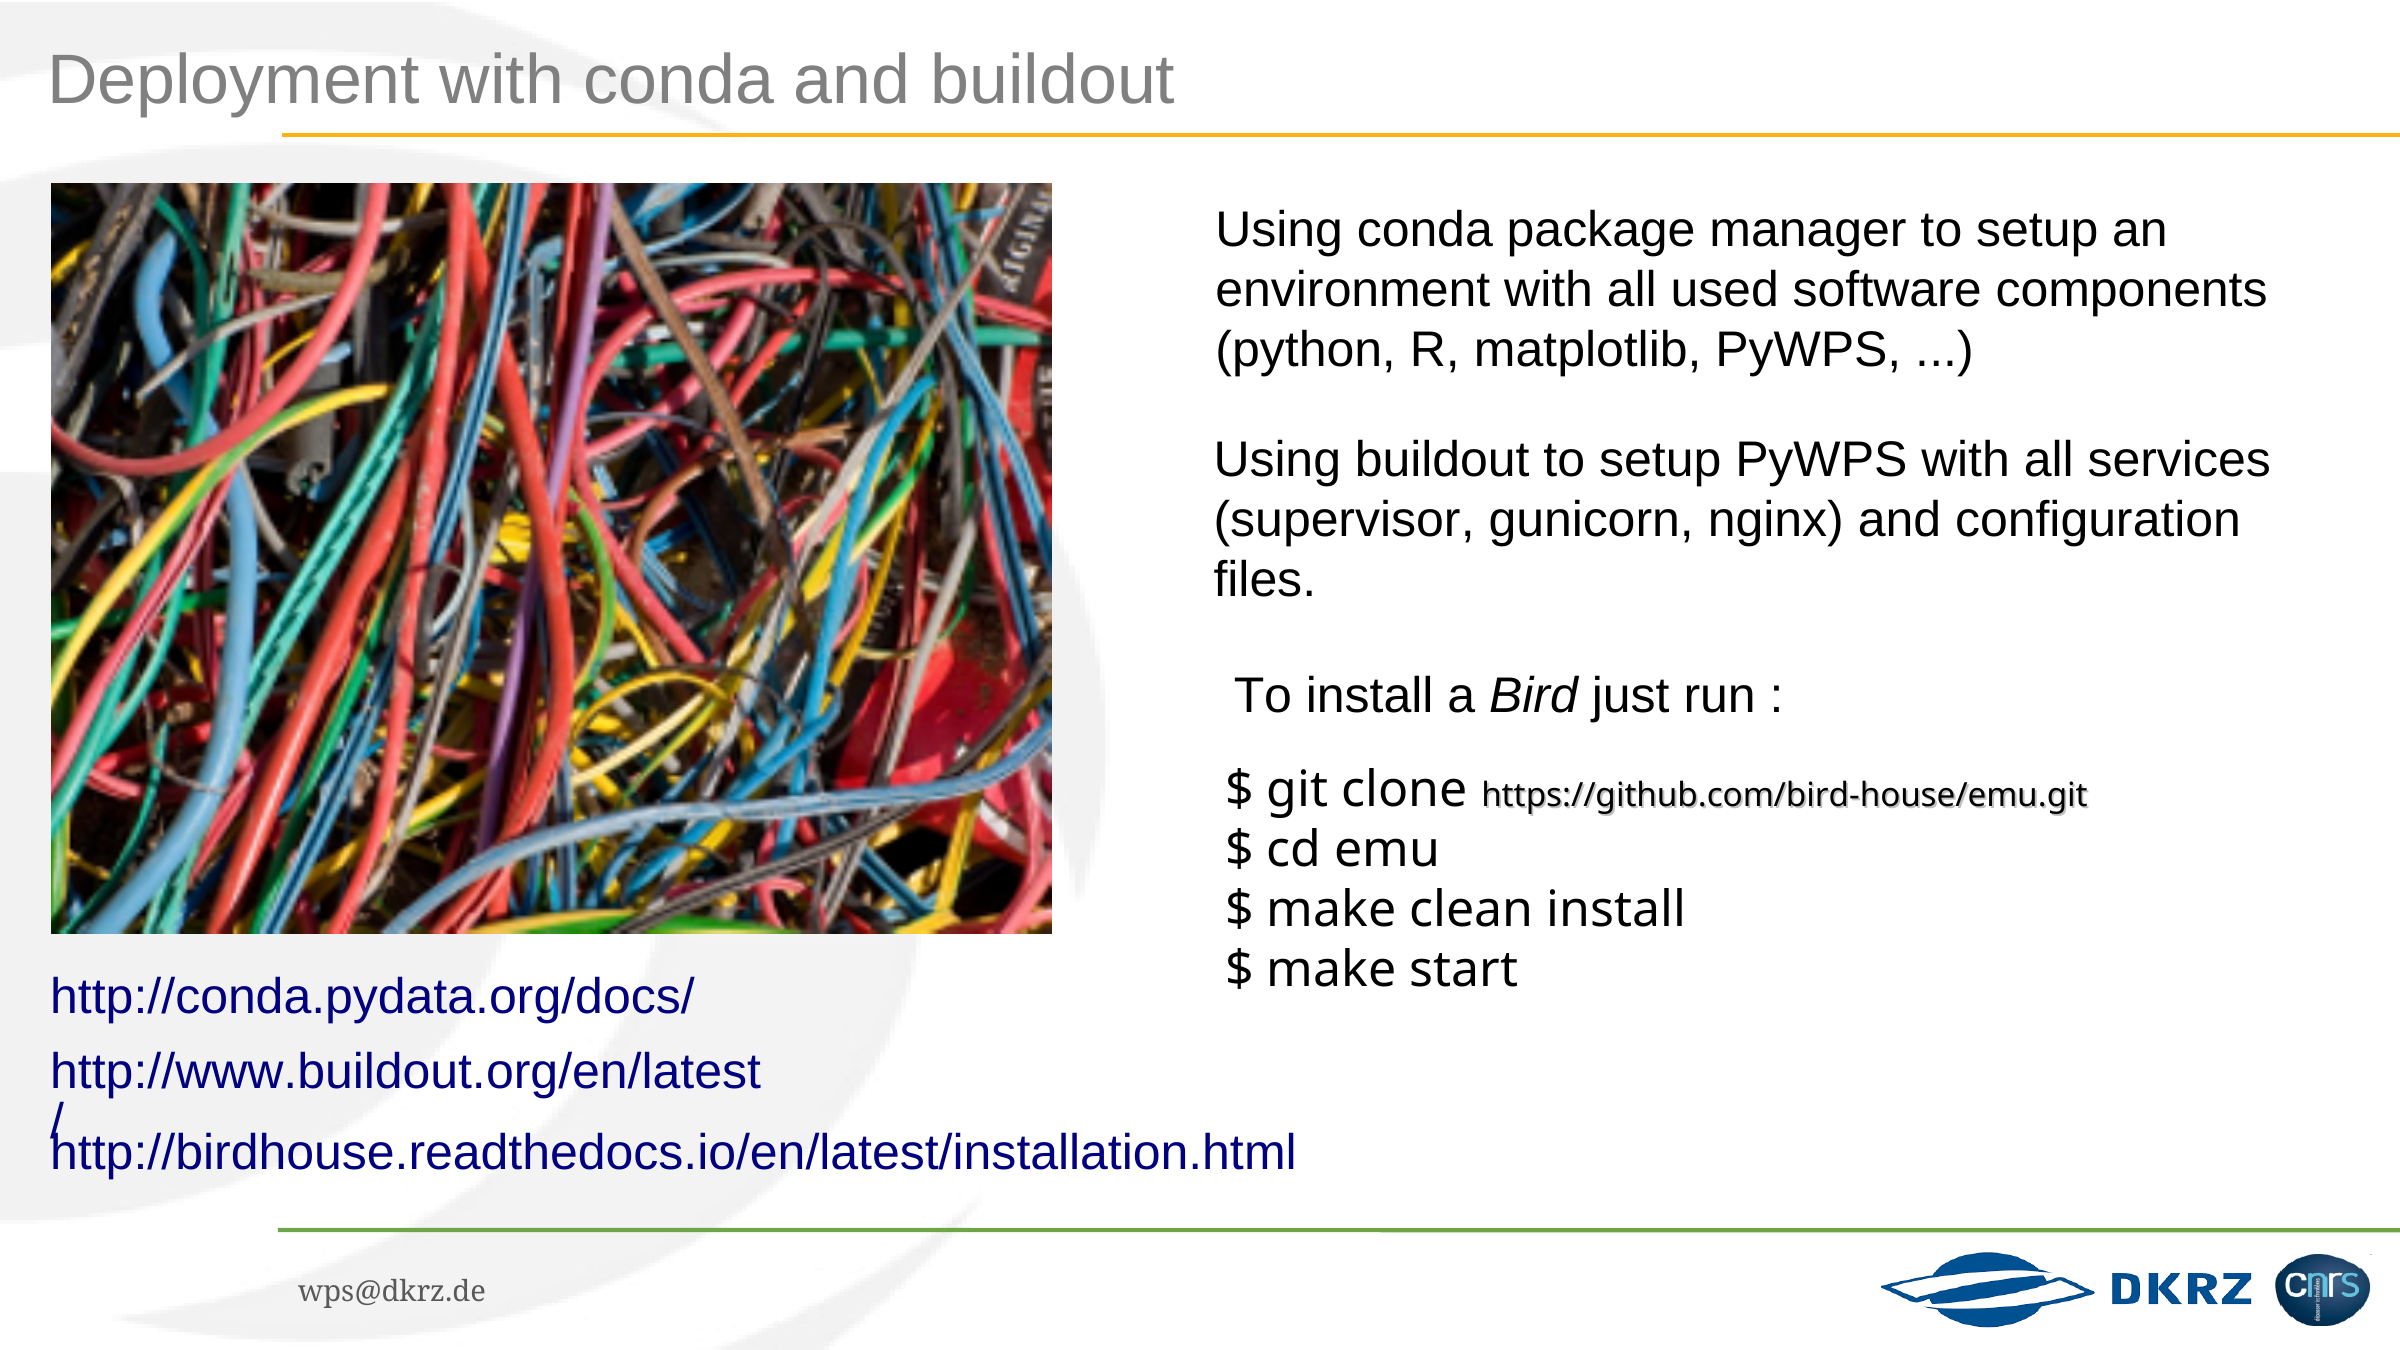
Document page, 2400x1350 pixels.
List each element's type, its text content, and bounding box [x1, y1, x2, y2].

text_box Deployment with conda and buildout [47, 34, 1501, 119]
text_box http://conda.pydata.org/docs/ [35, 956, 1111, 1032]
text_box Using conda package manager to setup an environment with all used software components (python, R, matplotlib, PyWPS, ...) [1200, 188, 2298, 384]
text_box Using buildout to setup PyWPS with all services (supervisor, gunicorn, nginx) and configuration files. [1198, 419, 2314, 650]
text_box http://www.buildout.org/en/latest/ [35, 1032, 788, 1107]
text_box $ git clone https://github.com/bird-house/emu.git $ cd emu $ make clean install $ make start [1210, 749, 2375, 1004]
picture [0, 0, 2400, 1350]
text_box http://birdhouse.readthedocs.io/en/latest/installation.html [35, 1112, 1314, 1187]
text_box To install a Bird just run : [1218, 654, 1808, 730]
